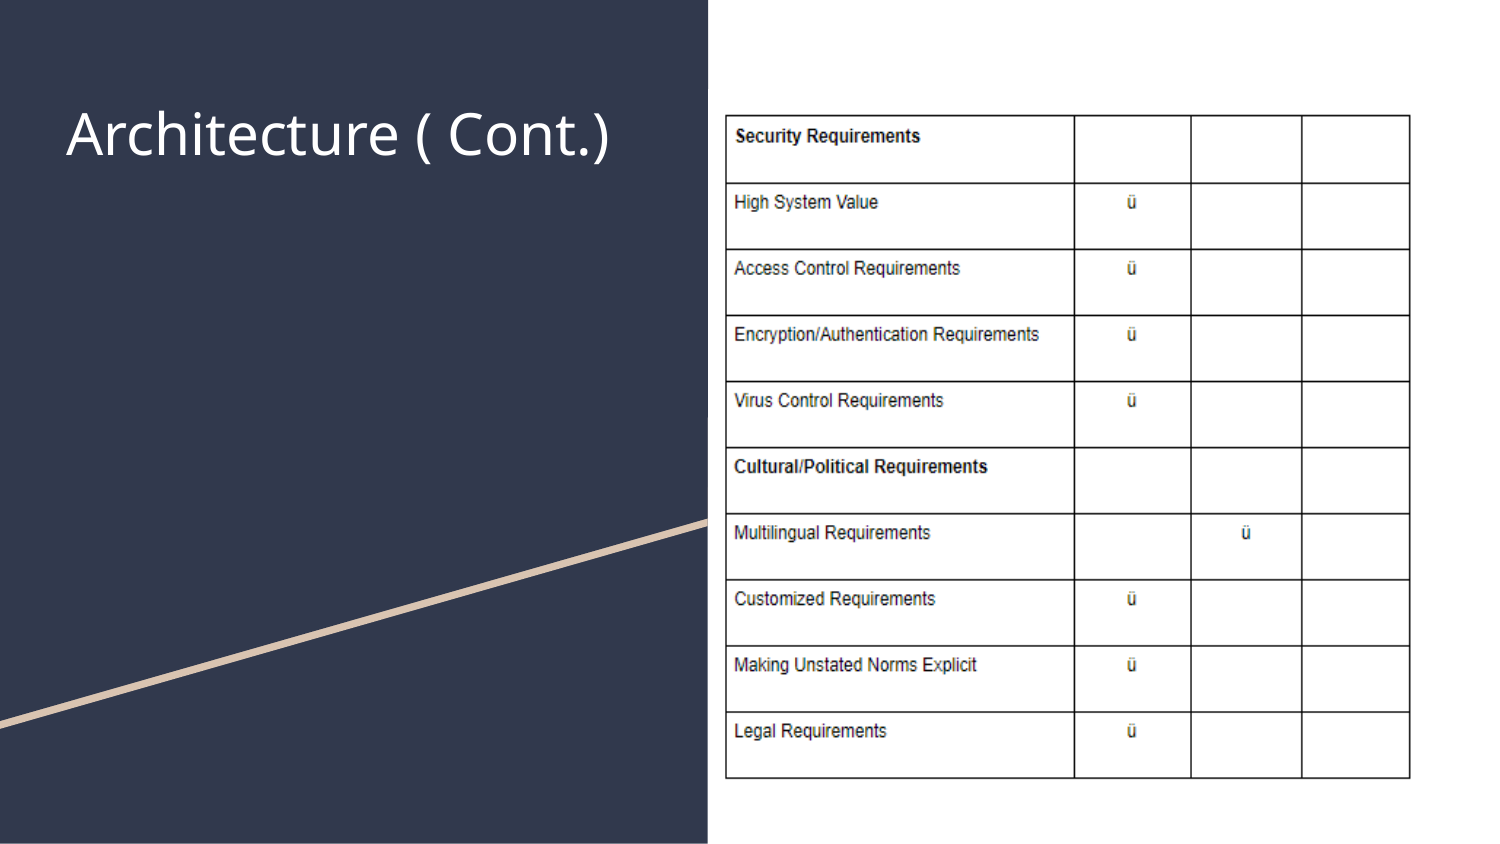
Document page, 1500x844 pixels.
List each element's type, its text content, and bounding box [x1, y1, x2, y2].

picture [708, 89, 1434, 793]
title Architecture ( Cont.) [51, 82, 721, 211]
